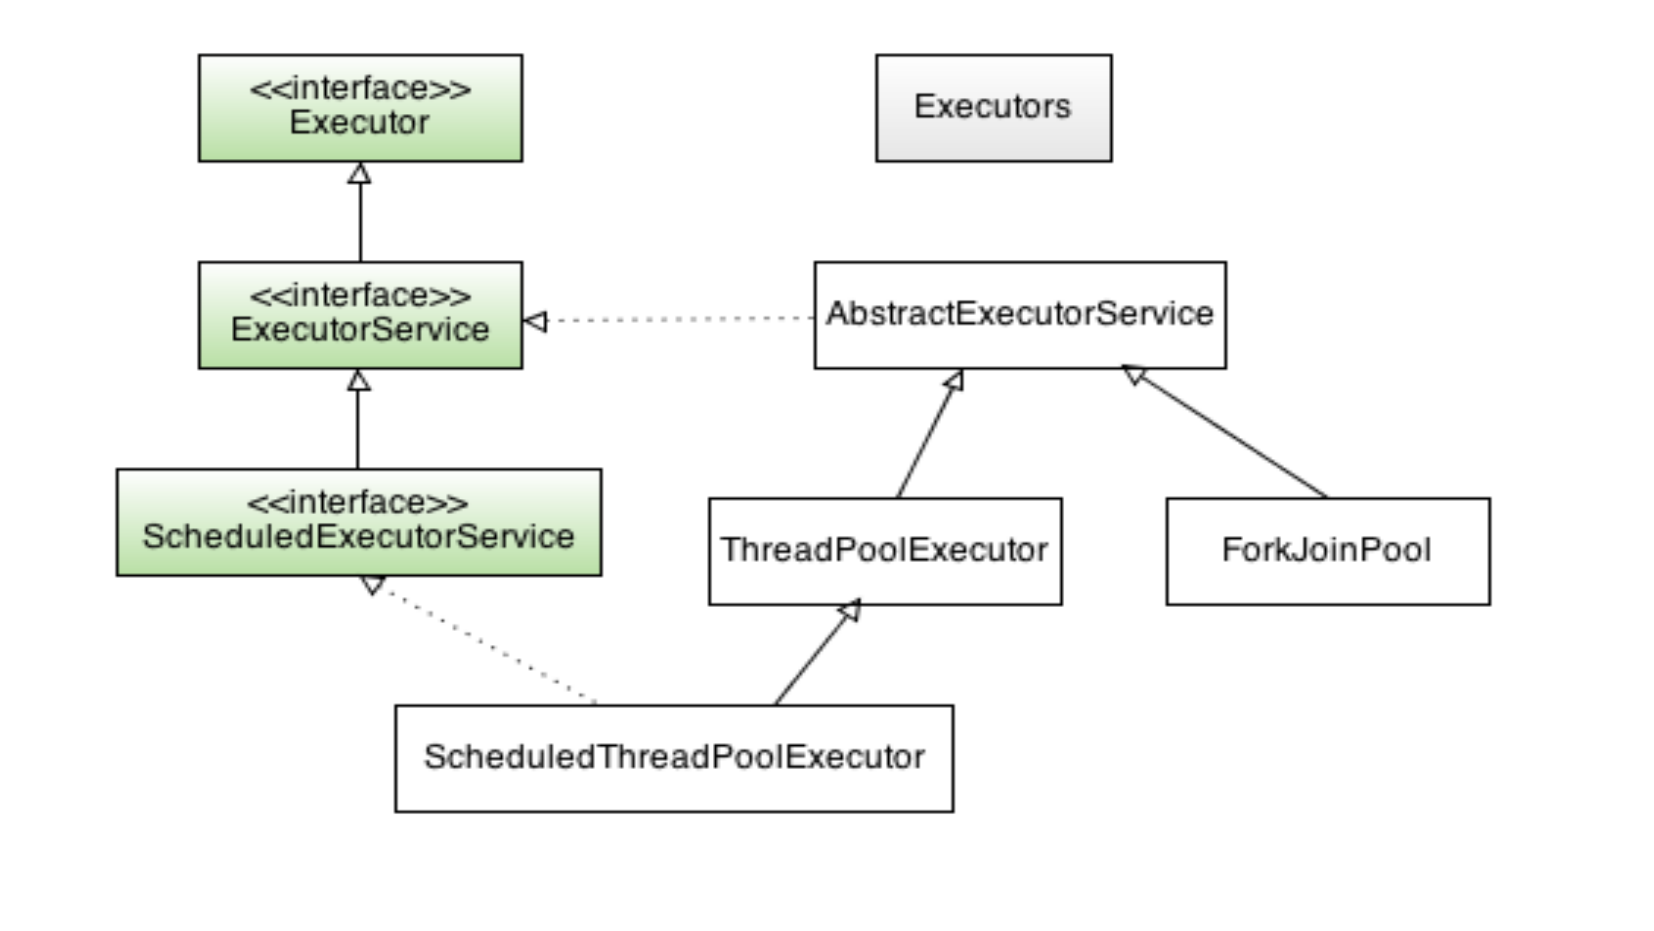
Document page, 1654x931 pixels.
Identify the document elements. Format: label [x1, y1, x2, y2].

picture [105, 44, 1501, 822]
